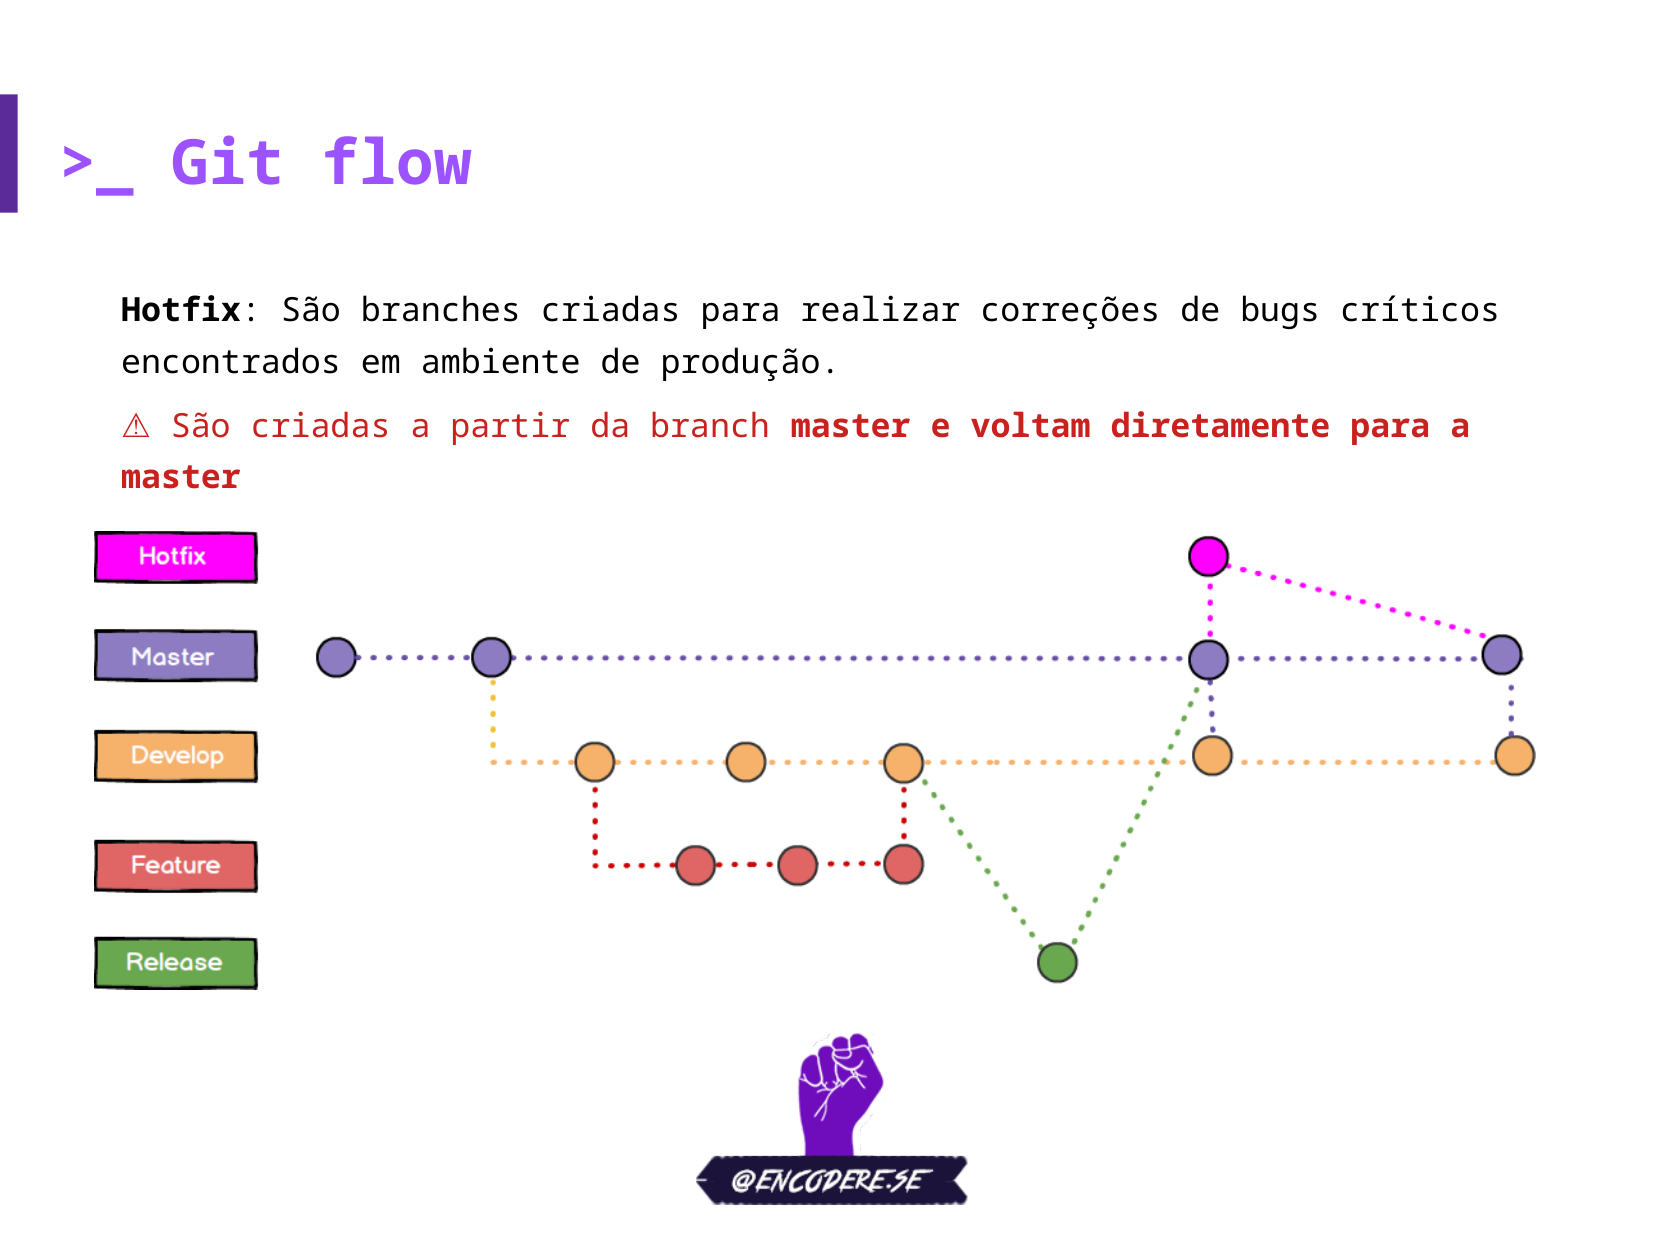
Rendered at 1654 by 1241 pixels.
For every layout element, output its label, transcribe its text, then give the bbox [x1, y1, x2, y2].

title >_ Git flow [59, 118, 1489, 213]
picture [94, 531, 1536, 990]
picture [696, 1027, 969, 1205]
text_box Hotfix: São branches criadas para realizar correções de bugs críticos encontrados em ambiente de produção. ⚠️ São criadas a partir da branch master e voltam diretamente para a master [70, 271, 1595, 488]
text_box [0, 94, 18, 213]
